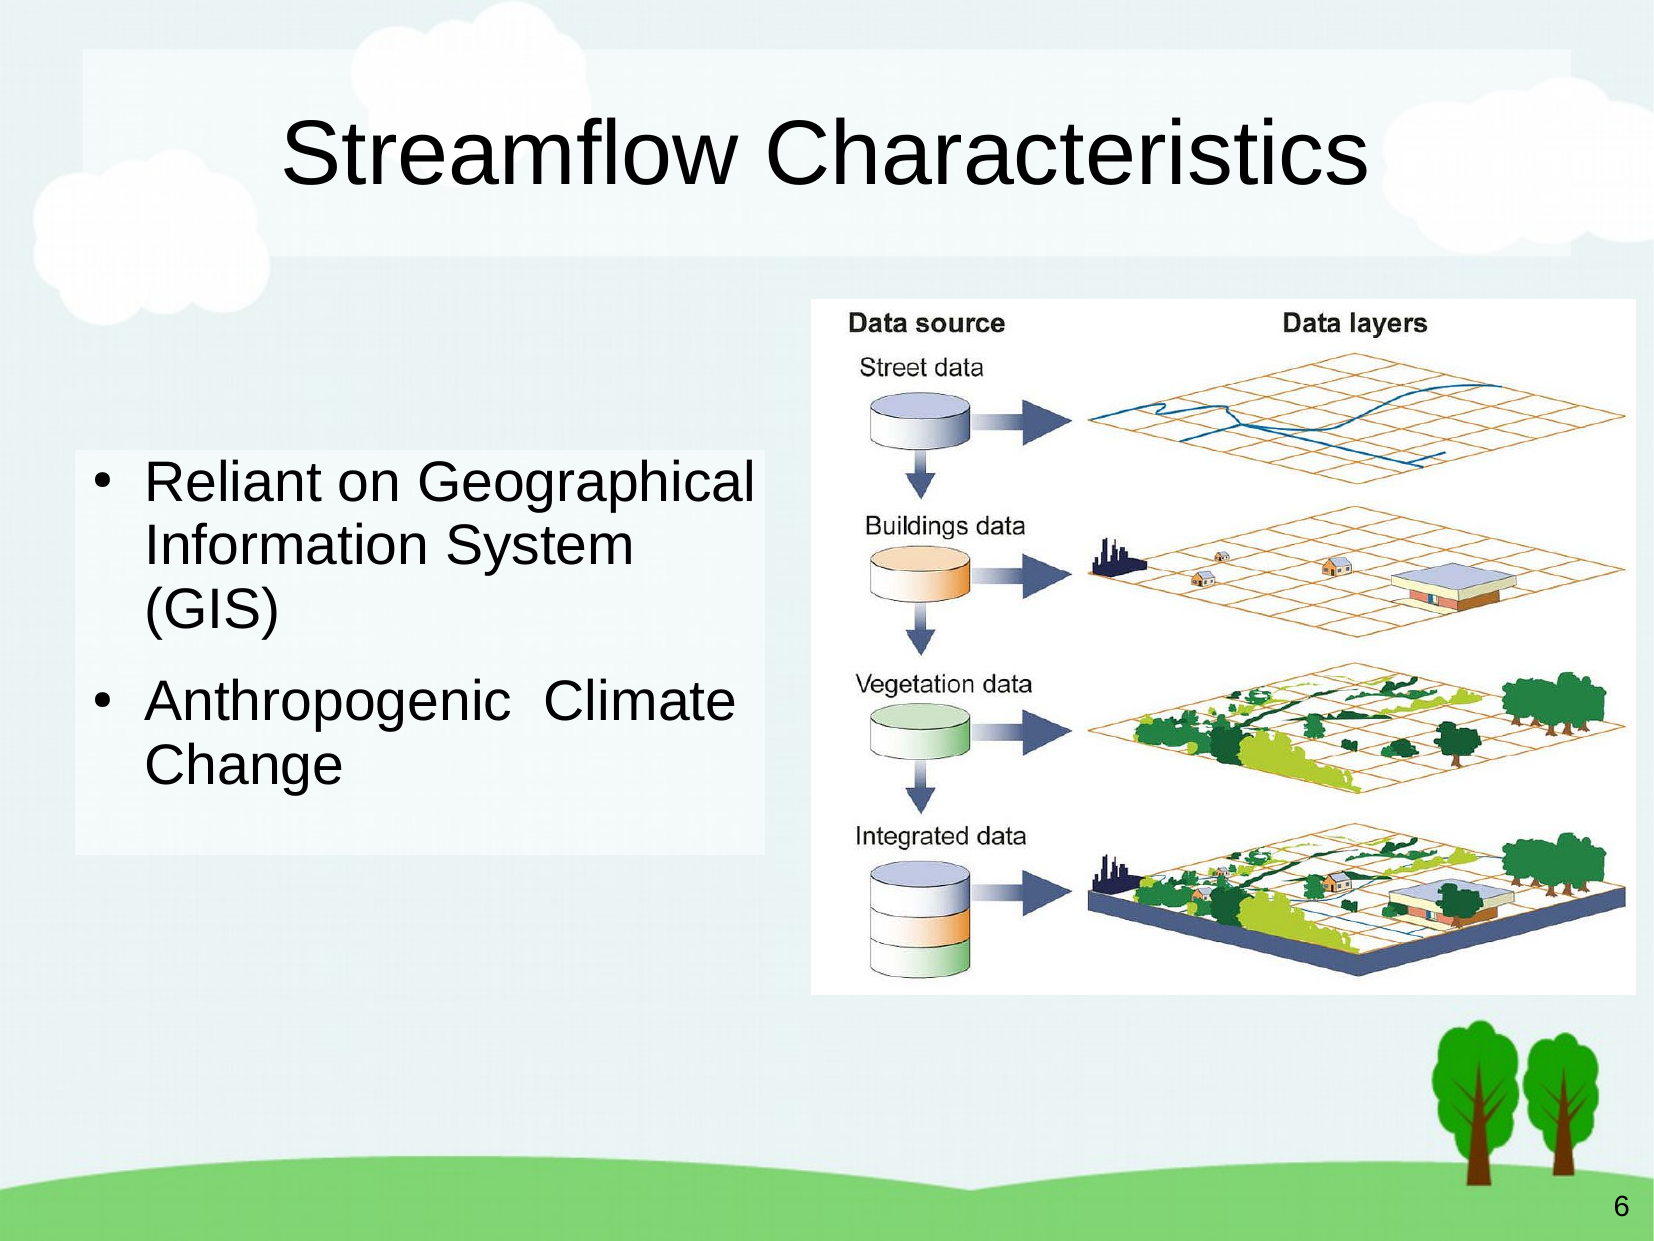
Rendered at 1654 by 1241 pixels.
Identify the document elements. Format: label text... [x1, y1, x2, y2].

picture [0, 0, 1654, 1241]
title Streamflow Characteristics [82, 49, 1571, 257]
list Reliant on Geographical Information System (GIS) Anthropogenic Climate Change [75, 450, 766, 856]
